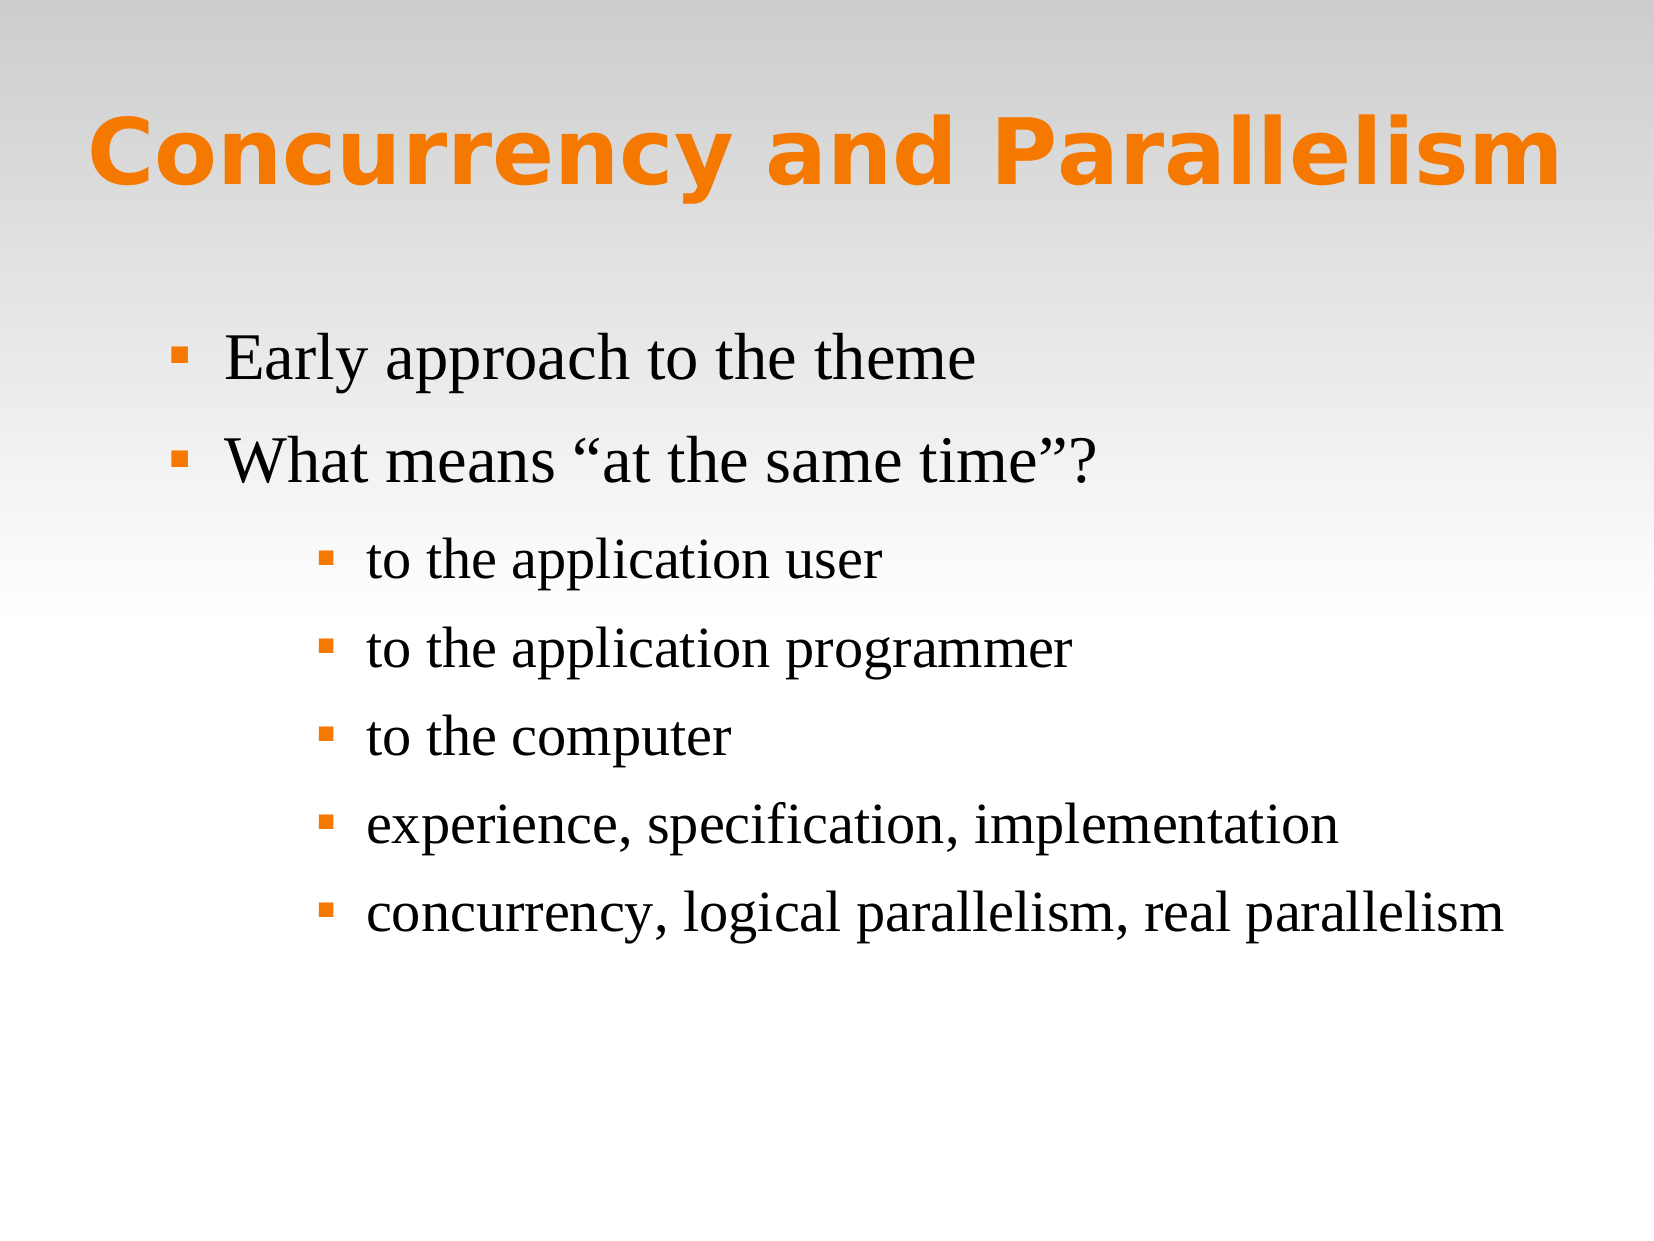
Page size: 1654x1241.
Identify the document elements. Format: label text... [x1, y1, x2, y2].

title Concurrency and Parallelism [82, 49, 1571, 257]
list Early approach to the theme What means “at the same time”? to the application user to the application programmer to the computer experience, specification, implementation concurrency, logical parallelism, real parallelism [82, 319, 1571, 1139]
